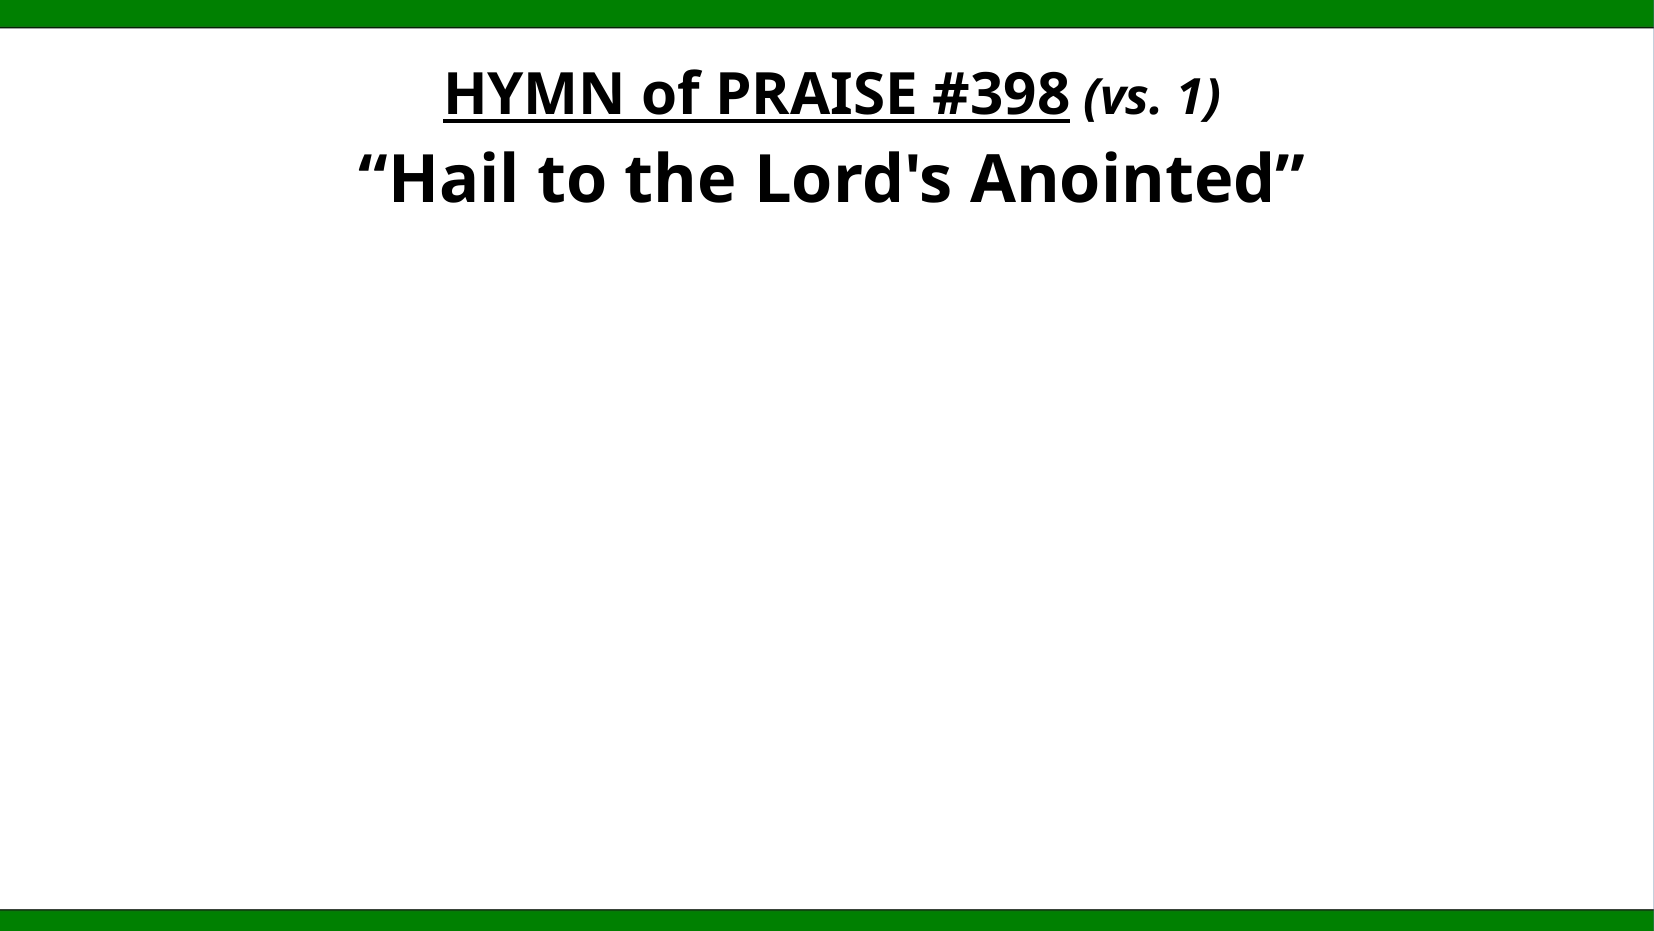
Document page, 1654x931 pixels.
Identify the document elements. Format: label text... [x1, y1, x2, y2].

text_box HYMN of PRAISE #398 (vs. 1) “Hail to the Lord's Anointed” [75, 45, 1591, 226]
picture [0, 0, 1654, 931]
